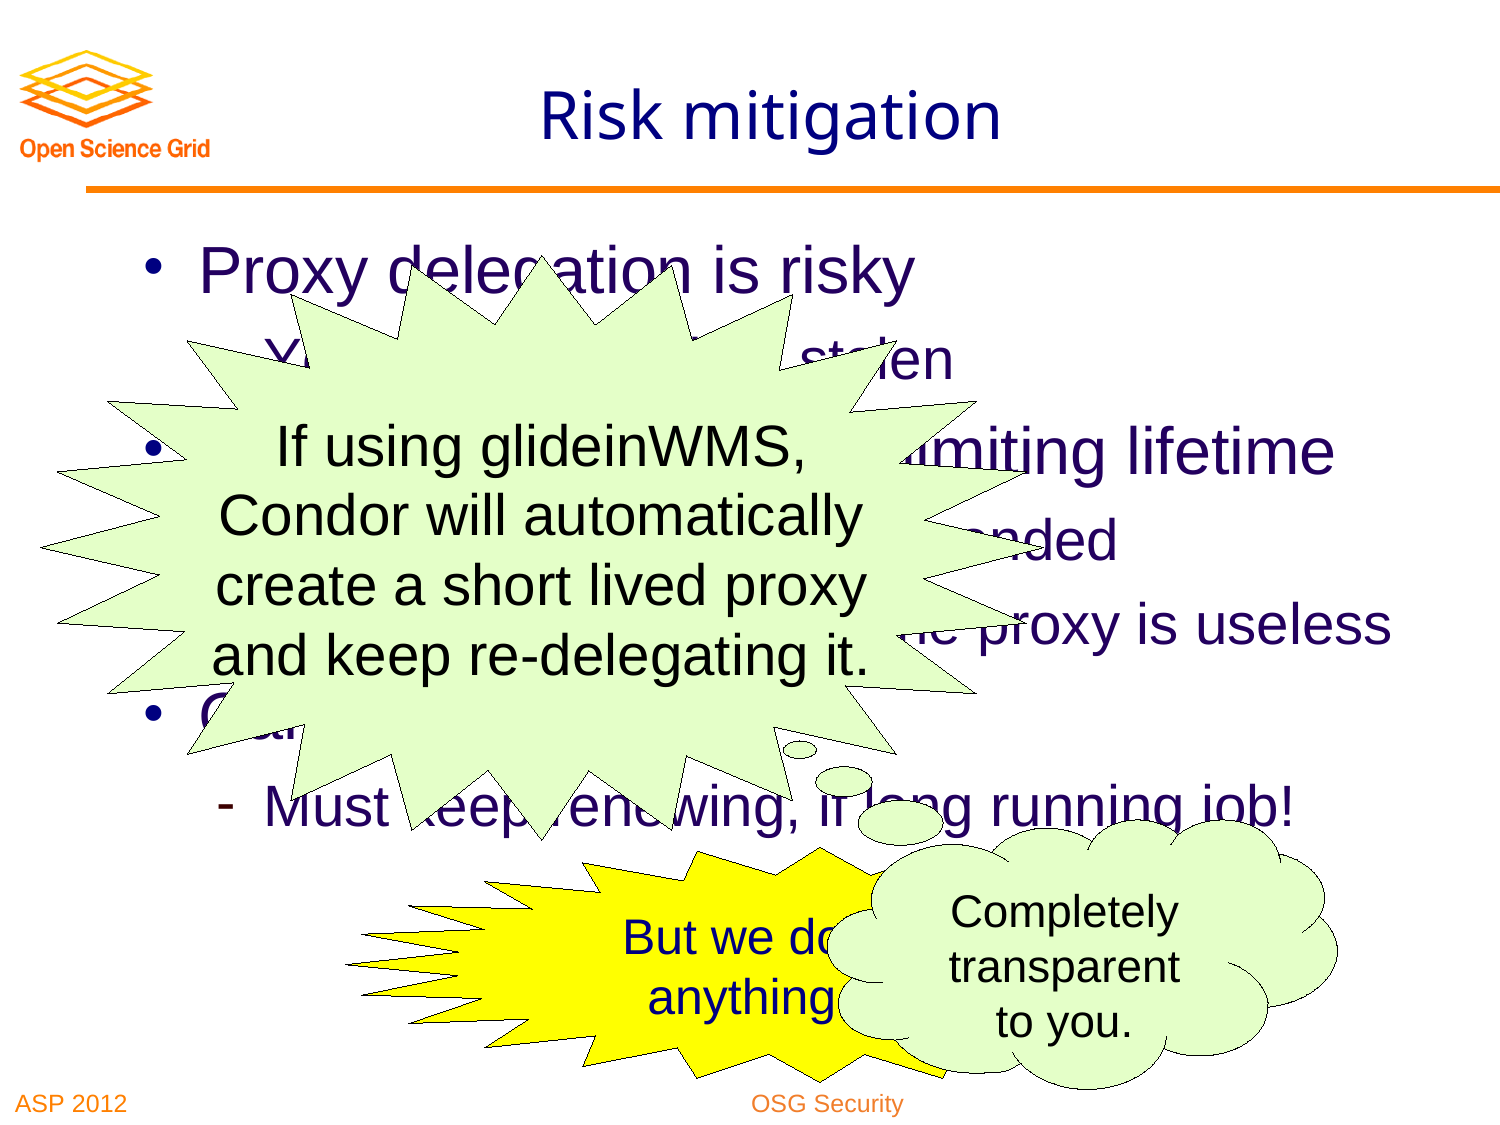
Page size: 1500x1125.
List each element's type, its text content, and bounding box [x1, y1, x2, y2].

picture [0, 27, 201, 179]
text_box But we don't have anything better. [345, 847, 947, 1083]
text_box Completely transparent to you. [815, 766, 873, 797]
text_box If using glideinWMS, Condor will automatically create a short lived proxy and keep re-delegating it. [40, 255, 1044, 841]
title Risk mitigation [201, 18, 1342, 207]
list Proxy delegation is risky Your proxy could be stolen In OSG, we mitigate by limiting lifetime At most few hours recommended After the proxy expires, the proxy is useless Can be annoying Must keep renewing, if long running job! [127, 218, 1445, 962]
text_box Completely transparent to you. [783, 740, 817, 759]
text_box Completely transparent to you. [858, 800, 944, 846]
text_box Completely transparent to you. [827, 819, 1338, 1090]
